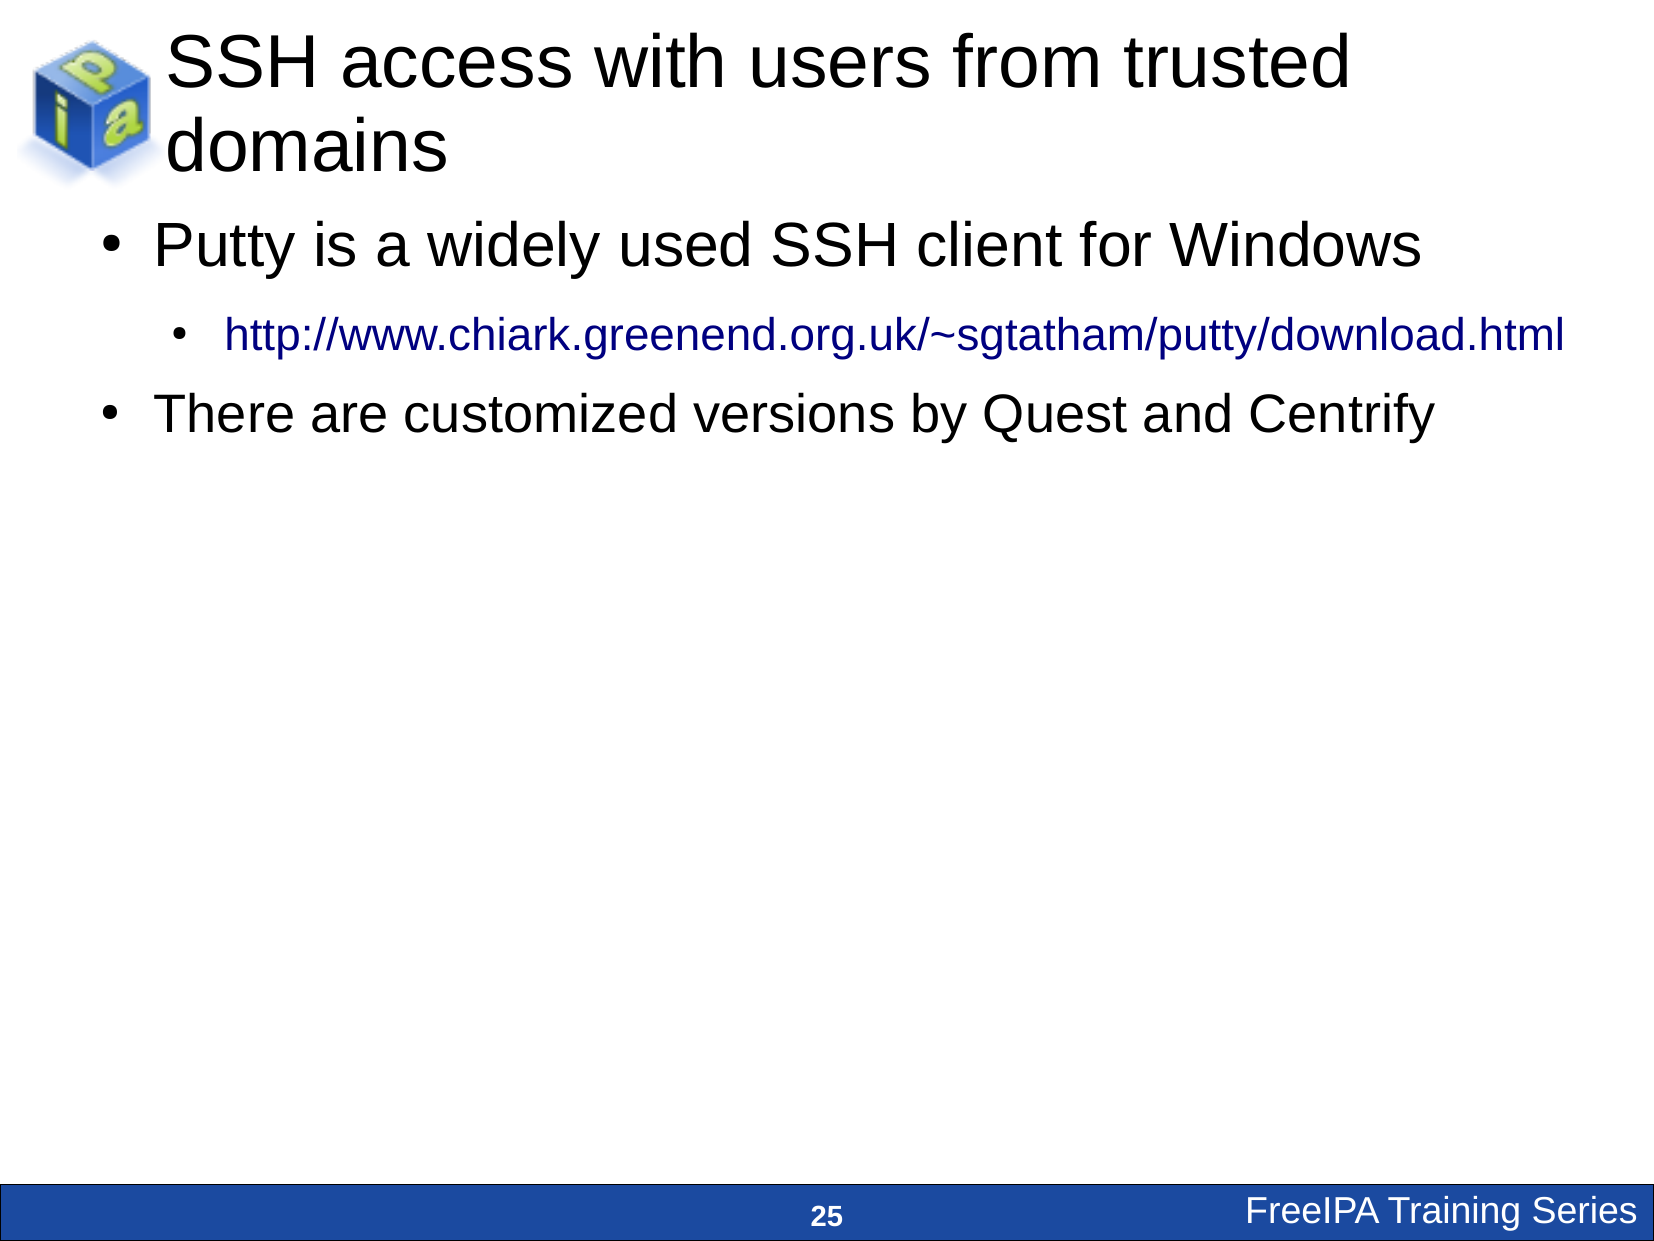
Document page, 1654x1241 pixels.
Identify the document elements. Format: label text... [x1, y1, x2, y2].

list Putty is a widely used SSH client for Windows http://www.chiark.greenend.org.uk/~sgtatham/putty/download.html There are customized versions by Quest and Centrify [82, 209, 1571, 930]
title SSH access with users from trusted domains [165, 0, 1654, 208]
picture [17, 34, 165, 193]
